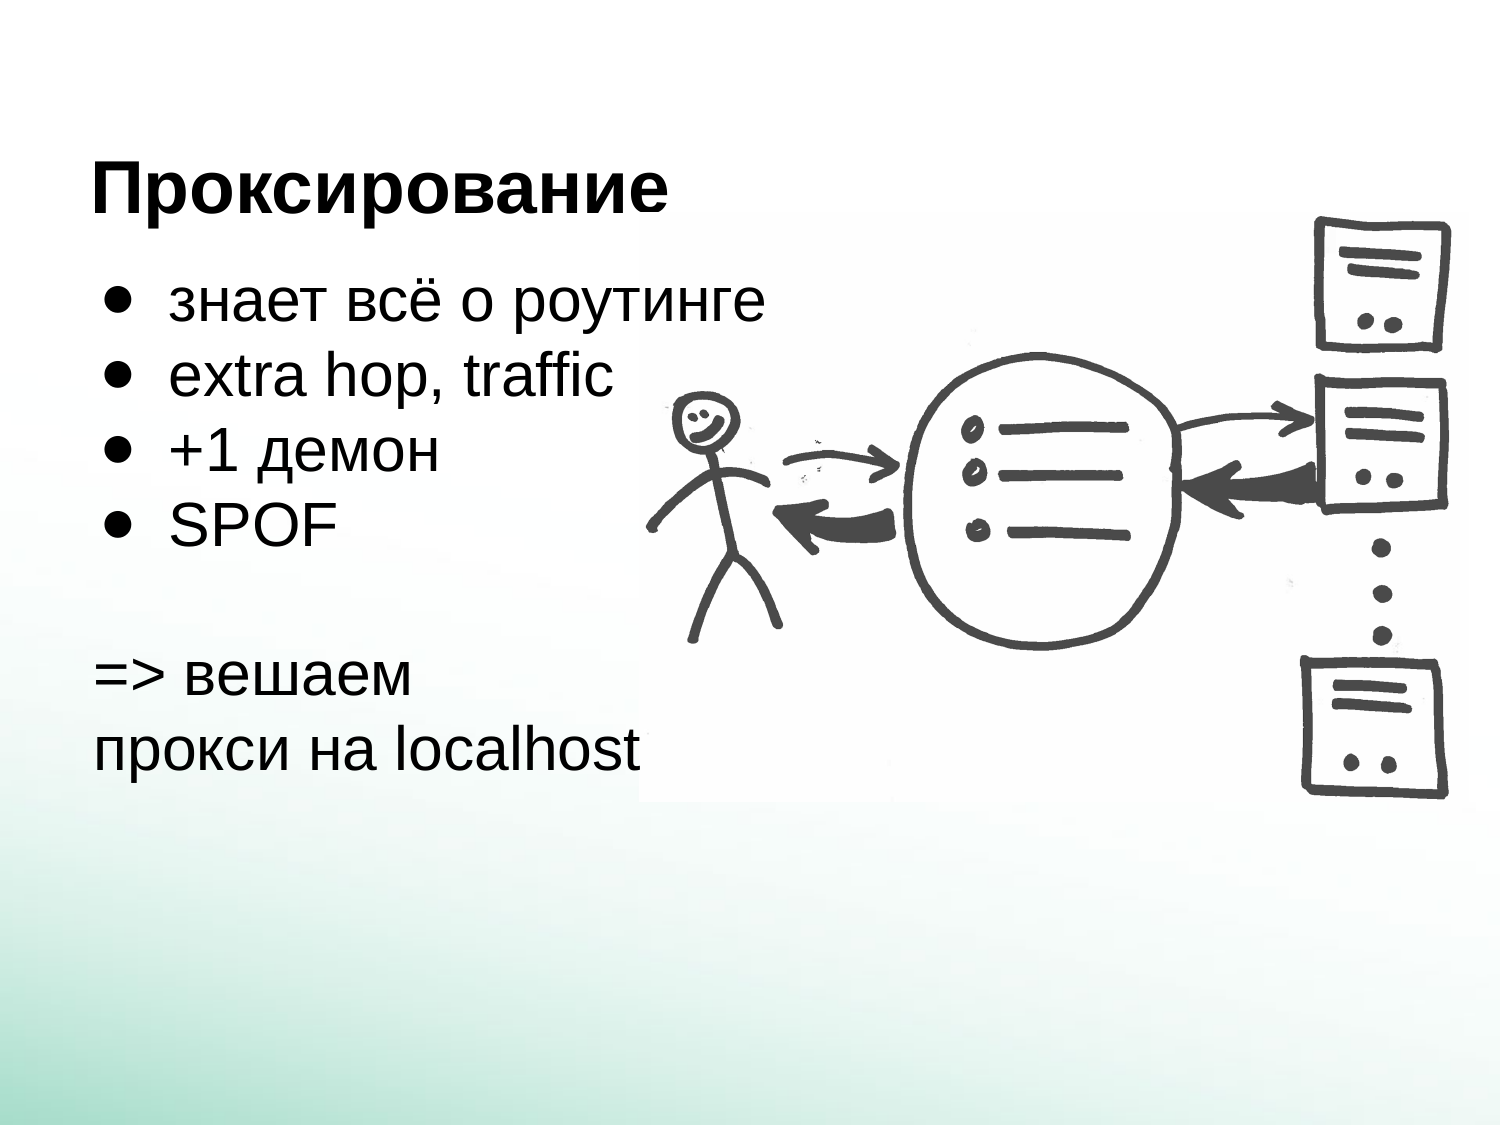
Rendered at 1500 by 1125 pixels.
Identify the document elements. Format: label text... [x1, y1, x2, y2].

picture [0, 0, 1500, 1125]
list знает всё о роутинге extra hop, traffic +1 демон SPOF => вешаем прокси на localhost [78, 243, 1422, 863]
title Проксирование [75, 103, 1425, 244]
